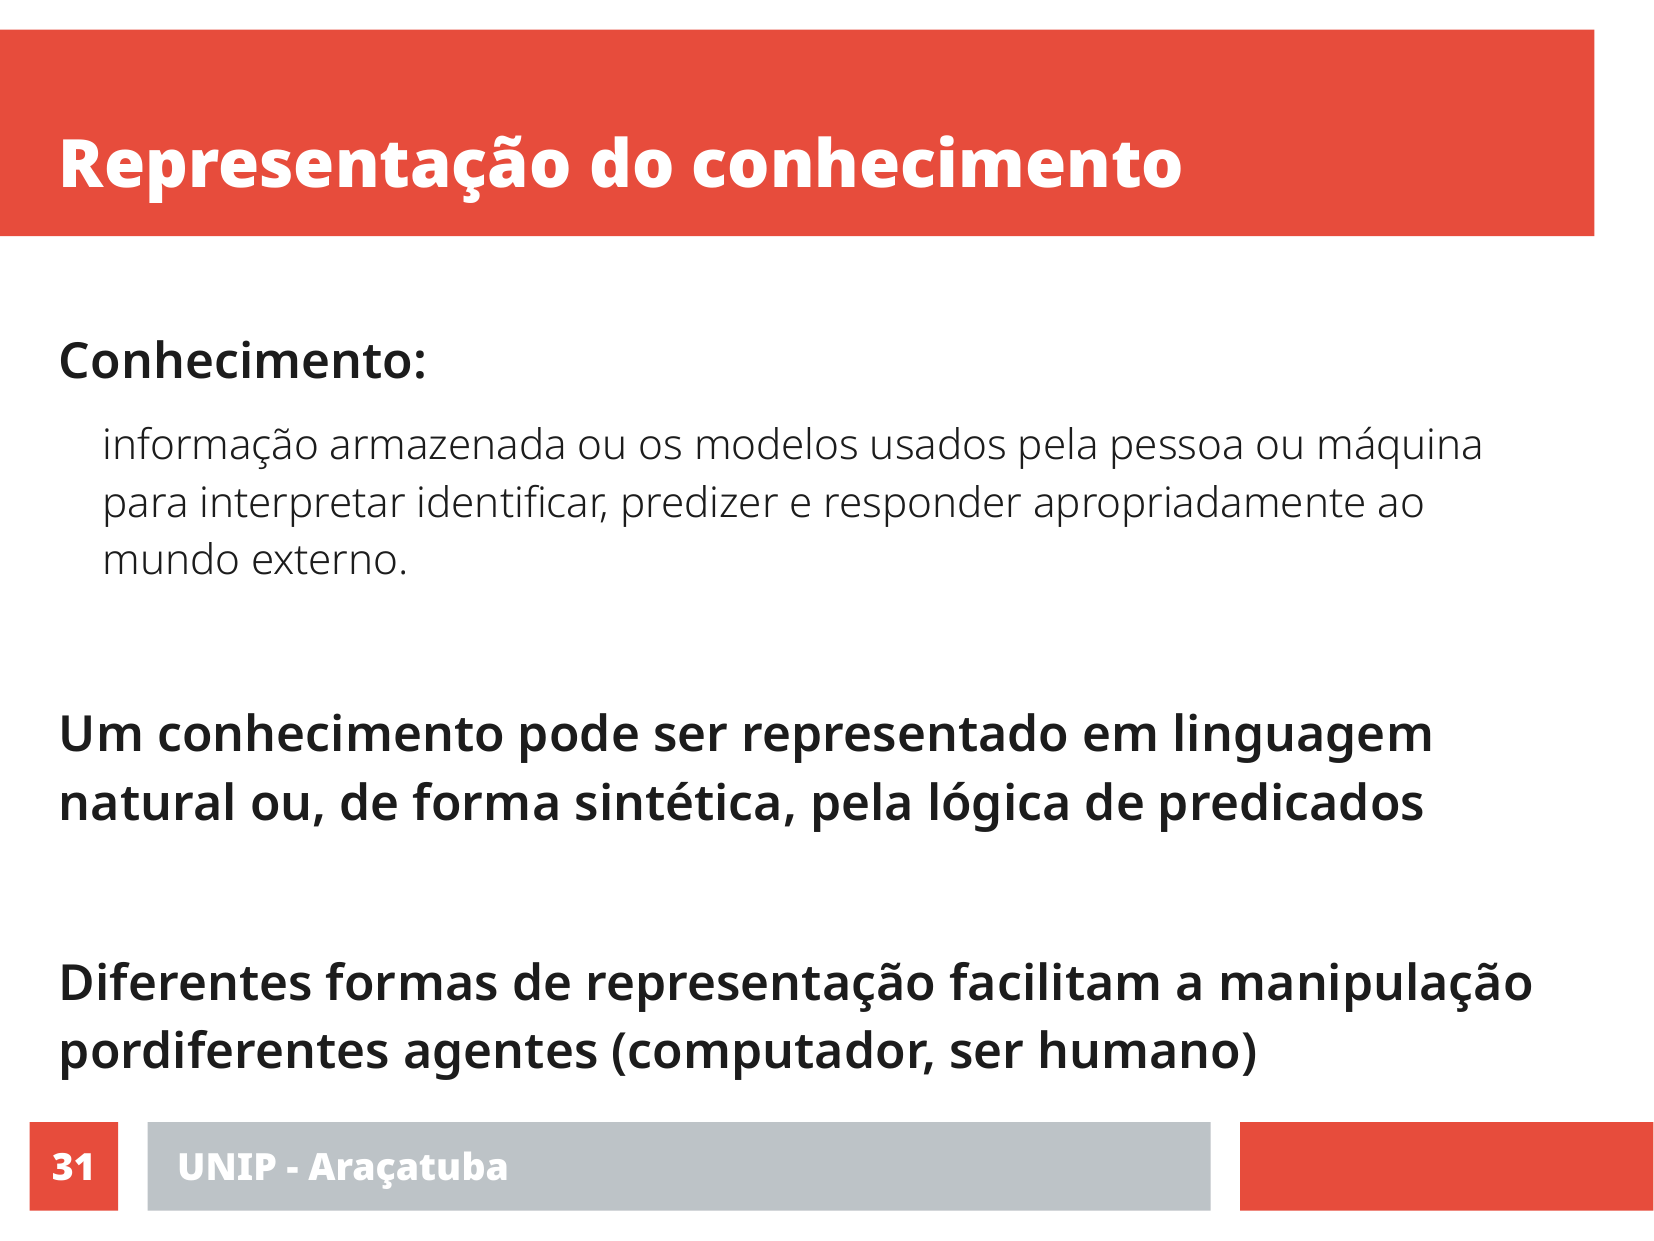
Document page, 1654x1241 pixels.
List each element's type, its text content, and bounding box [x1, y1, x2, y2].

list Conhecimento: informação armazenada ou os modelos usados pela pessoa ou máquina para interpretar identificar, predizer e responder apropriadamente ao mundo externo. Um conhecimento pode ser representado em linguagem natural ou, de forma sintética, pela lógica de predicados Diferentes formas de representação facilitam a manipulação pordiferentes agentes (computador, ser humano) [59, 324, 1565, 1093]
title Representação do conhecimento [59, 59, 1595, 207]
